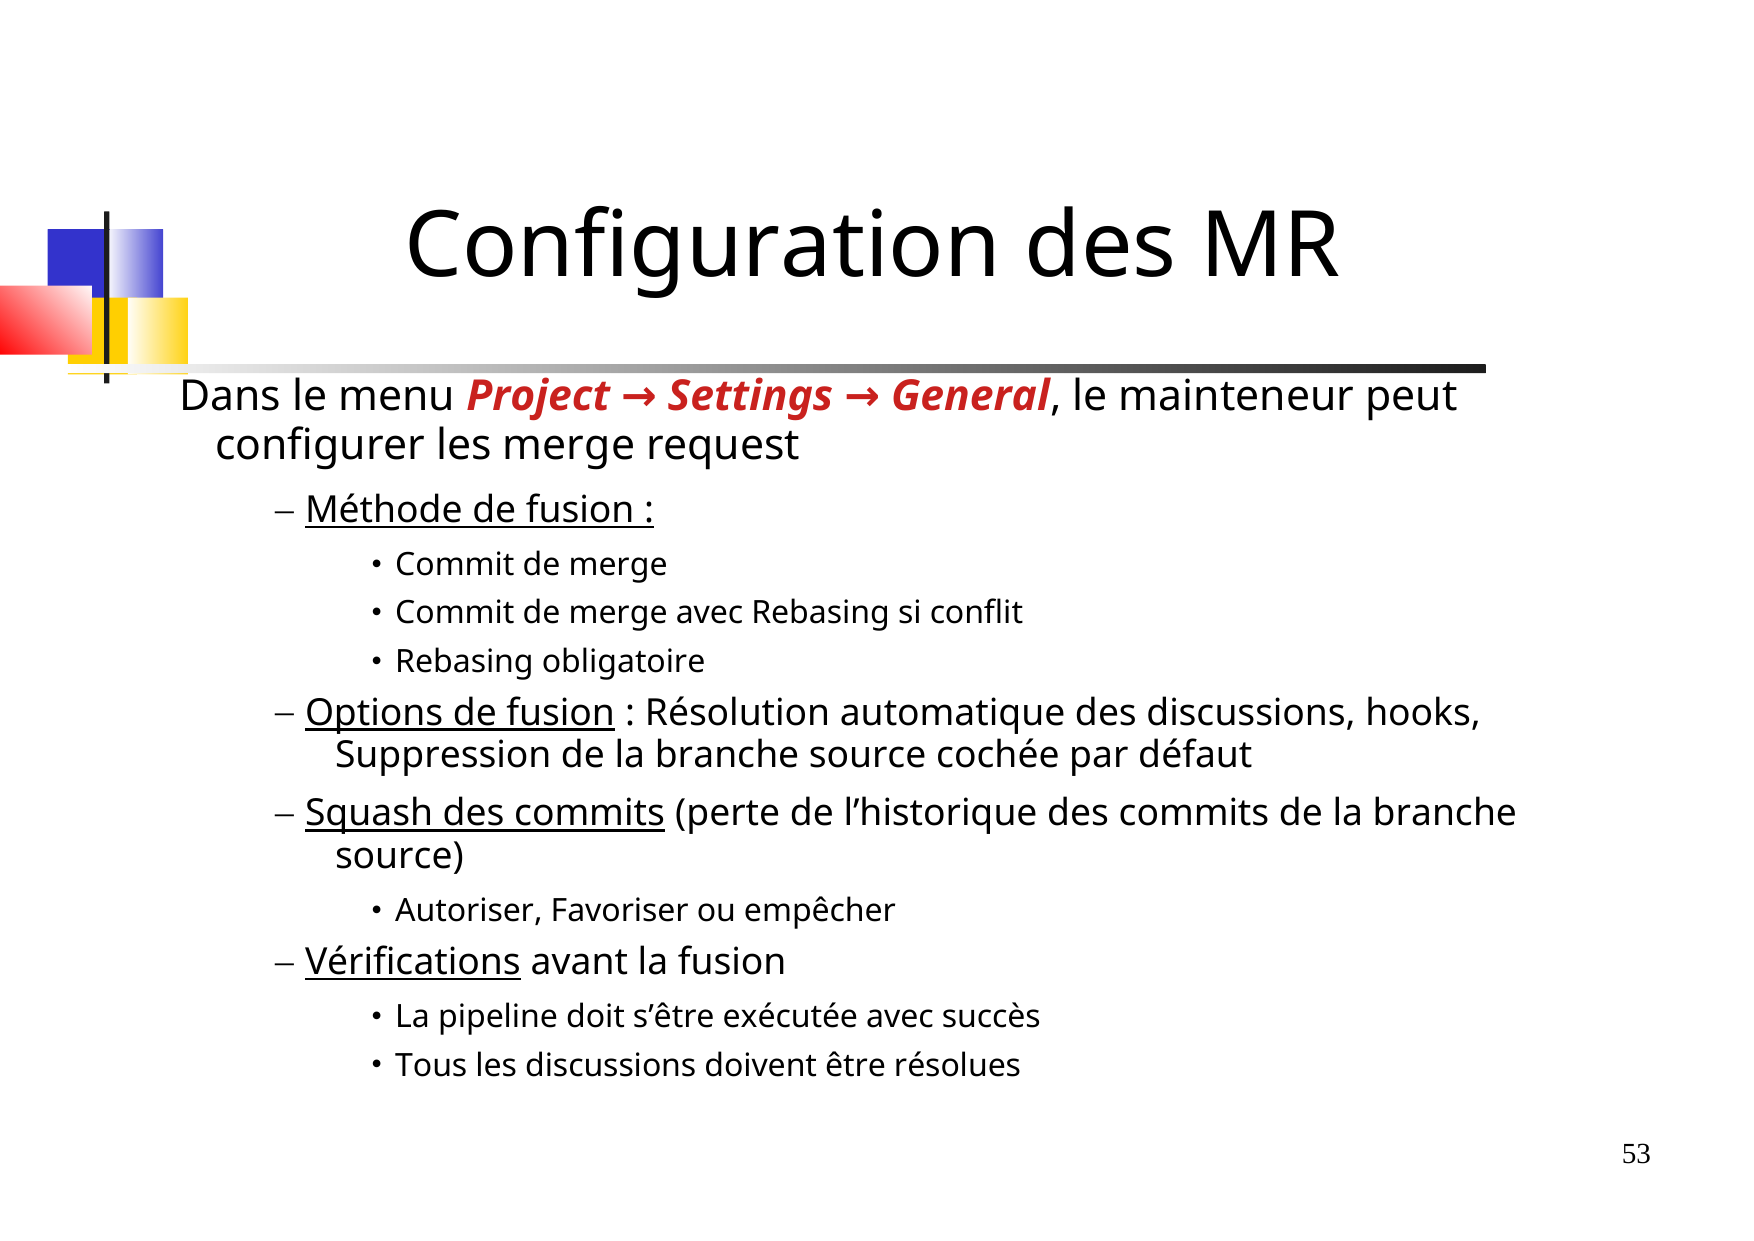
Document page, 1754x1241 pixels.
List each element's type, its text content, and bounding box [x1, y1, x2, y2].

list Dans le menu Project → Settings → General, le mainteneur peut configurer les merge request Méthode de fusion : Commit de merge Commit de merge avec Rebasing si conflit Rebasing obligatoire Options de fusion : Résolution automatique des discussions, hooks, Suppression de la branche source cochée par défaut Squash des commits (perte de l’historique des commits de la branche source) Autoriser, Favoriser ou empêcher Vérifications avant la fusion La pipeline doit s’être exécutée avec succès Tous les discussions doivent être résolues [179, 371, 1567, 1091]
title Configuration des MR [179, 139, 1567, 351]
